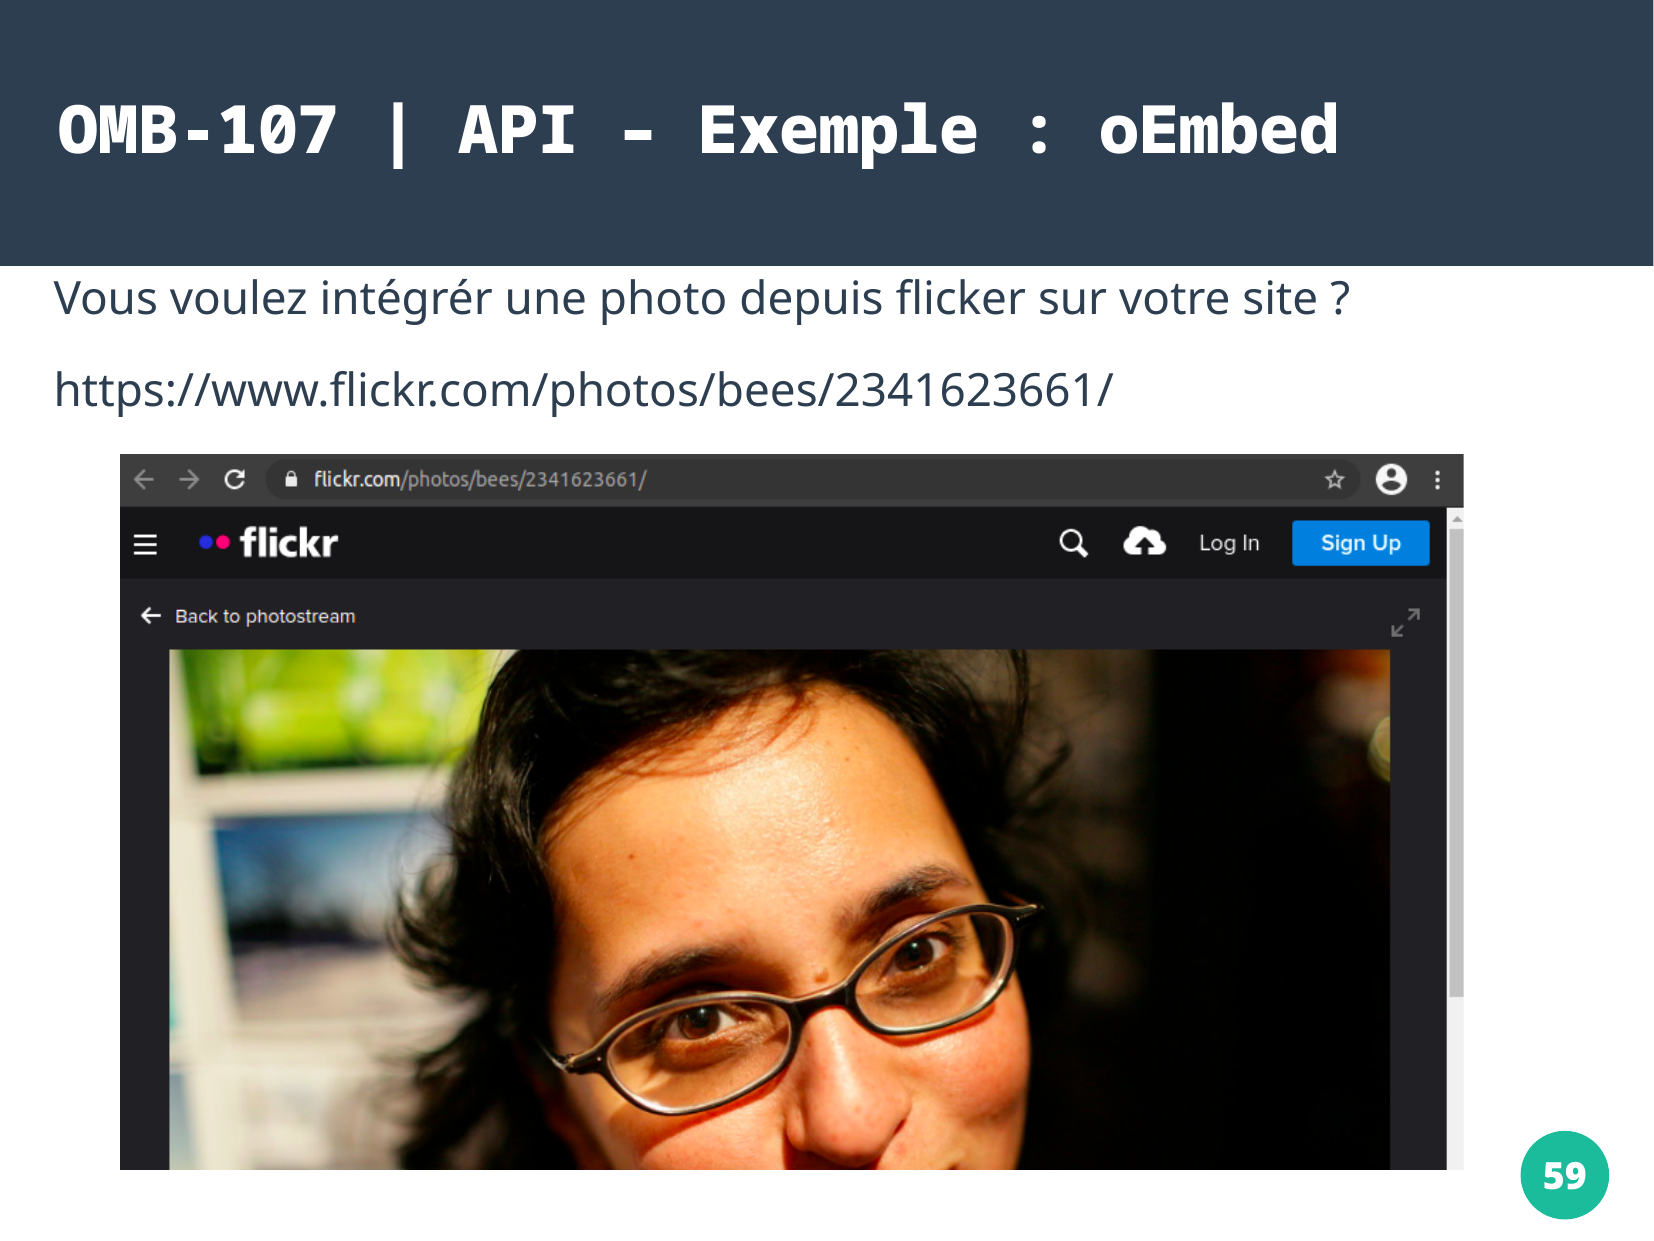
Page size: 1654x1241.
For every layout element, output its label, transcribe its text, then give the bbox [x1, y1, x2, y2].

list Vous voulez intégrér une photo depuis flicker sur votre site ? https://www.flickr.com/photos/bees/2341623661/ [53, 265, 1561, 511]
title OMB-107 | API – Exemple : oEmbed [58, 49, 1595, 207]
picture [120, 454, 1464, 1170]
